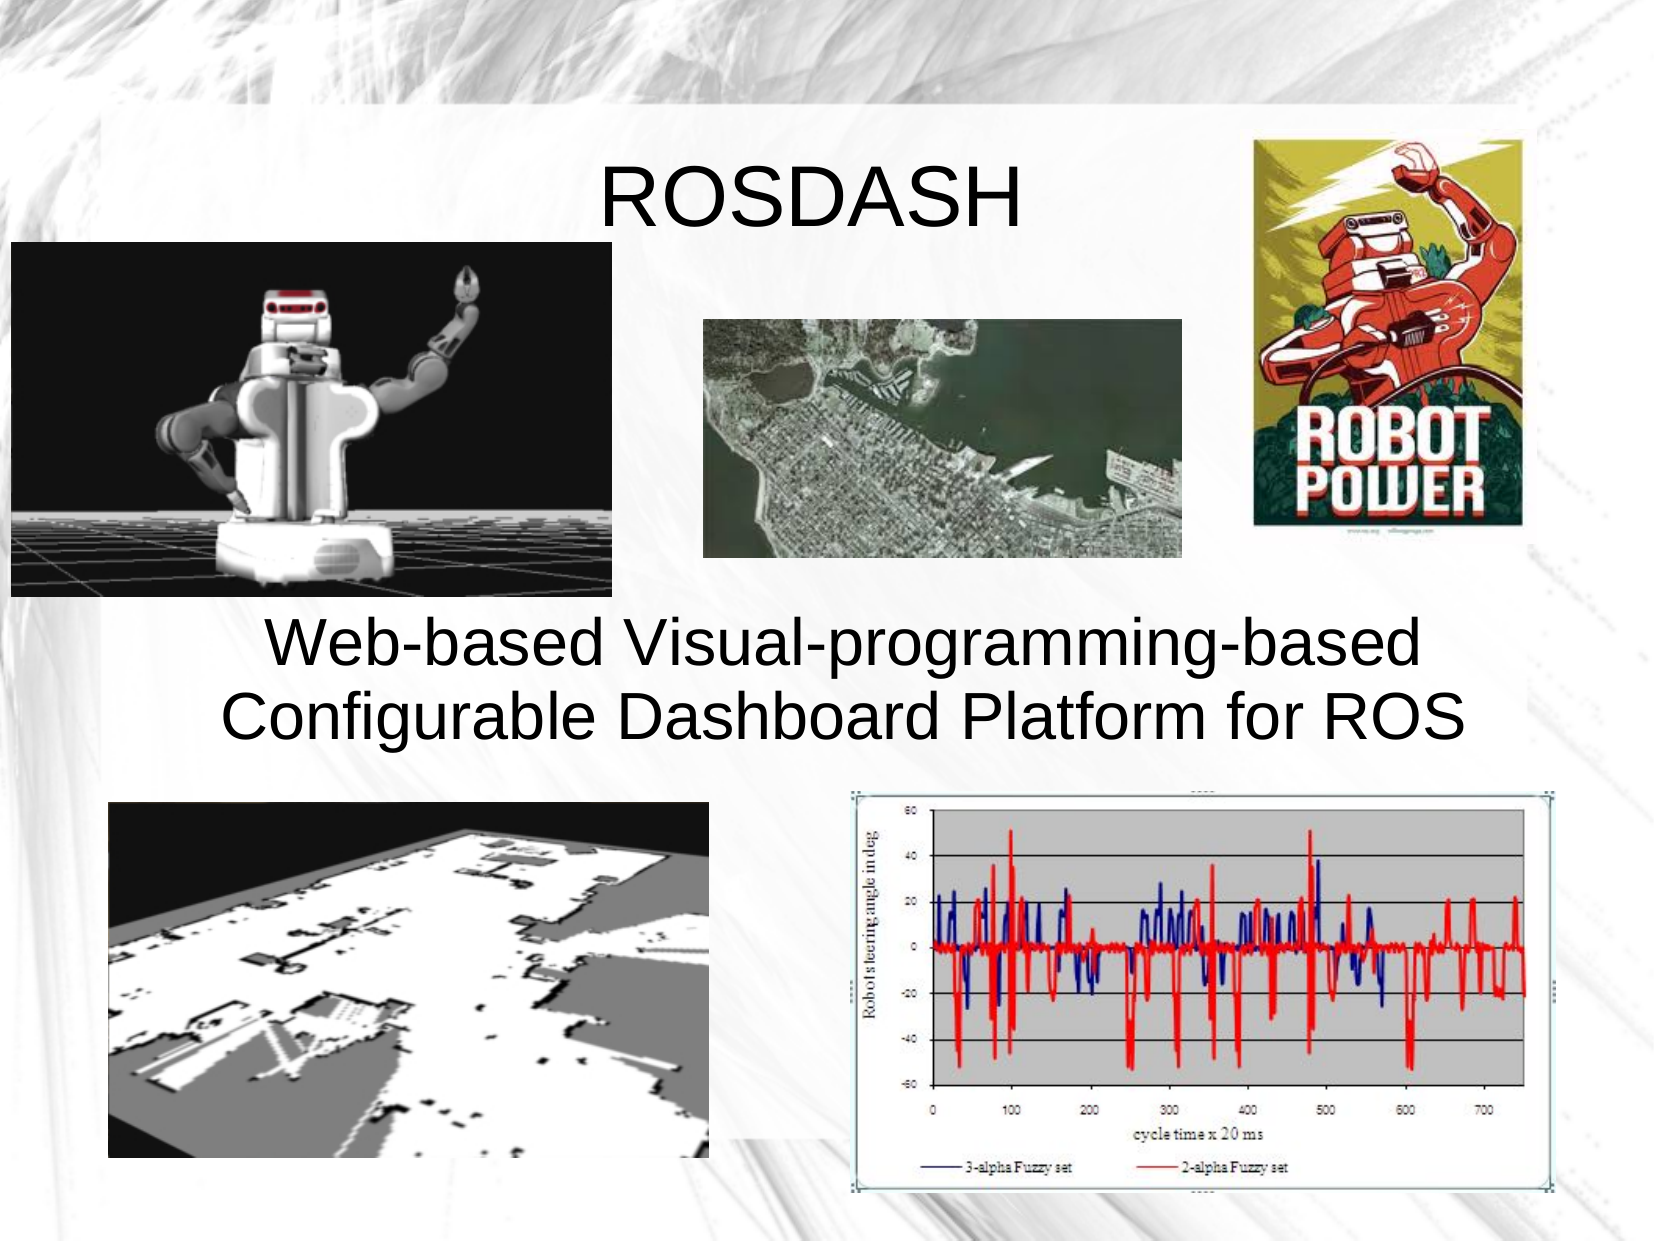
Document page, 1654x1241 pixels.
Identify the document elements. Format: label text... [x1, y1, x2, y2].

subtitle Web-based Visual-programming-based Configurable Dashboard Platform for ROS [118, 319, 1571, 1039]
title ROSDASH [118, 112, 1506, 281]
picture [0, 0, 1654, 1241]
